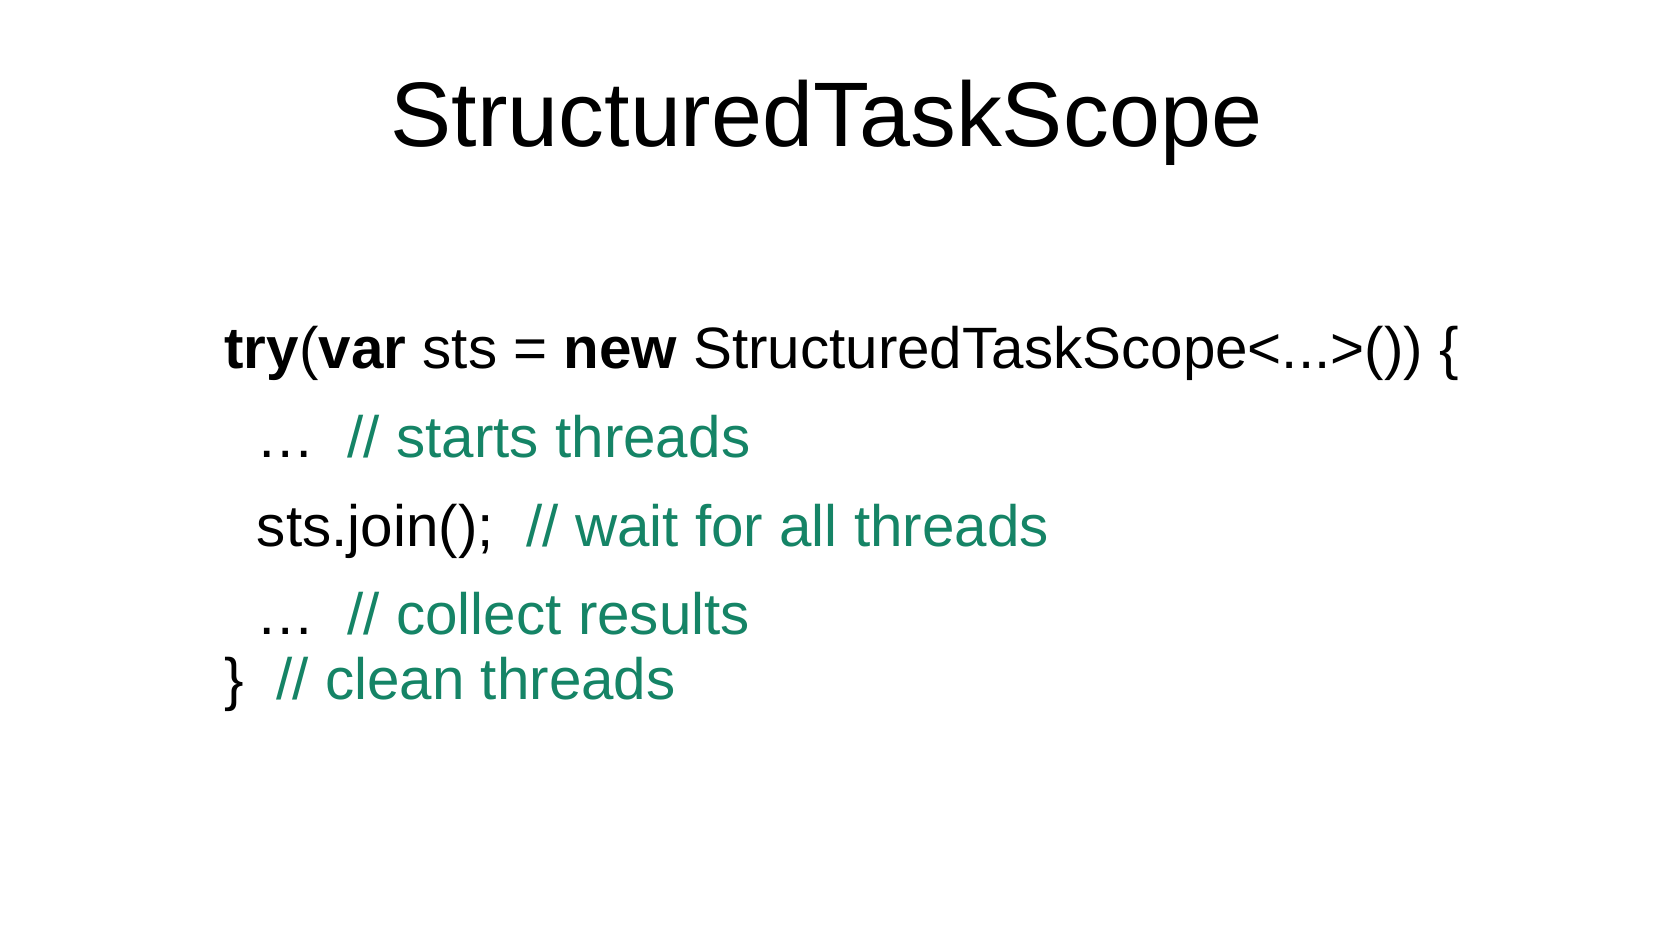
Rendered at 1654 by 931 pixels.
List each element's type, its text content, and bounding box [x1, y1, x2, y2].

list try(var sts = new StructuredTaskScope<...>()) { … // starts threads sts.join(); // wait for all threads … // collect results } // clean threads [82, 217, 1571, 758]
title StructuredTaskScope [82, 37, 1571, 193]
